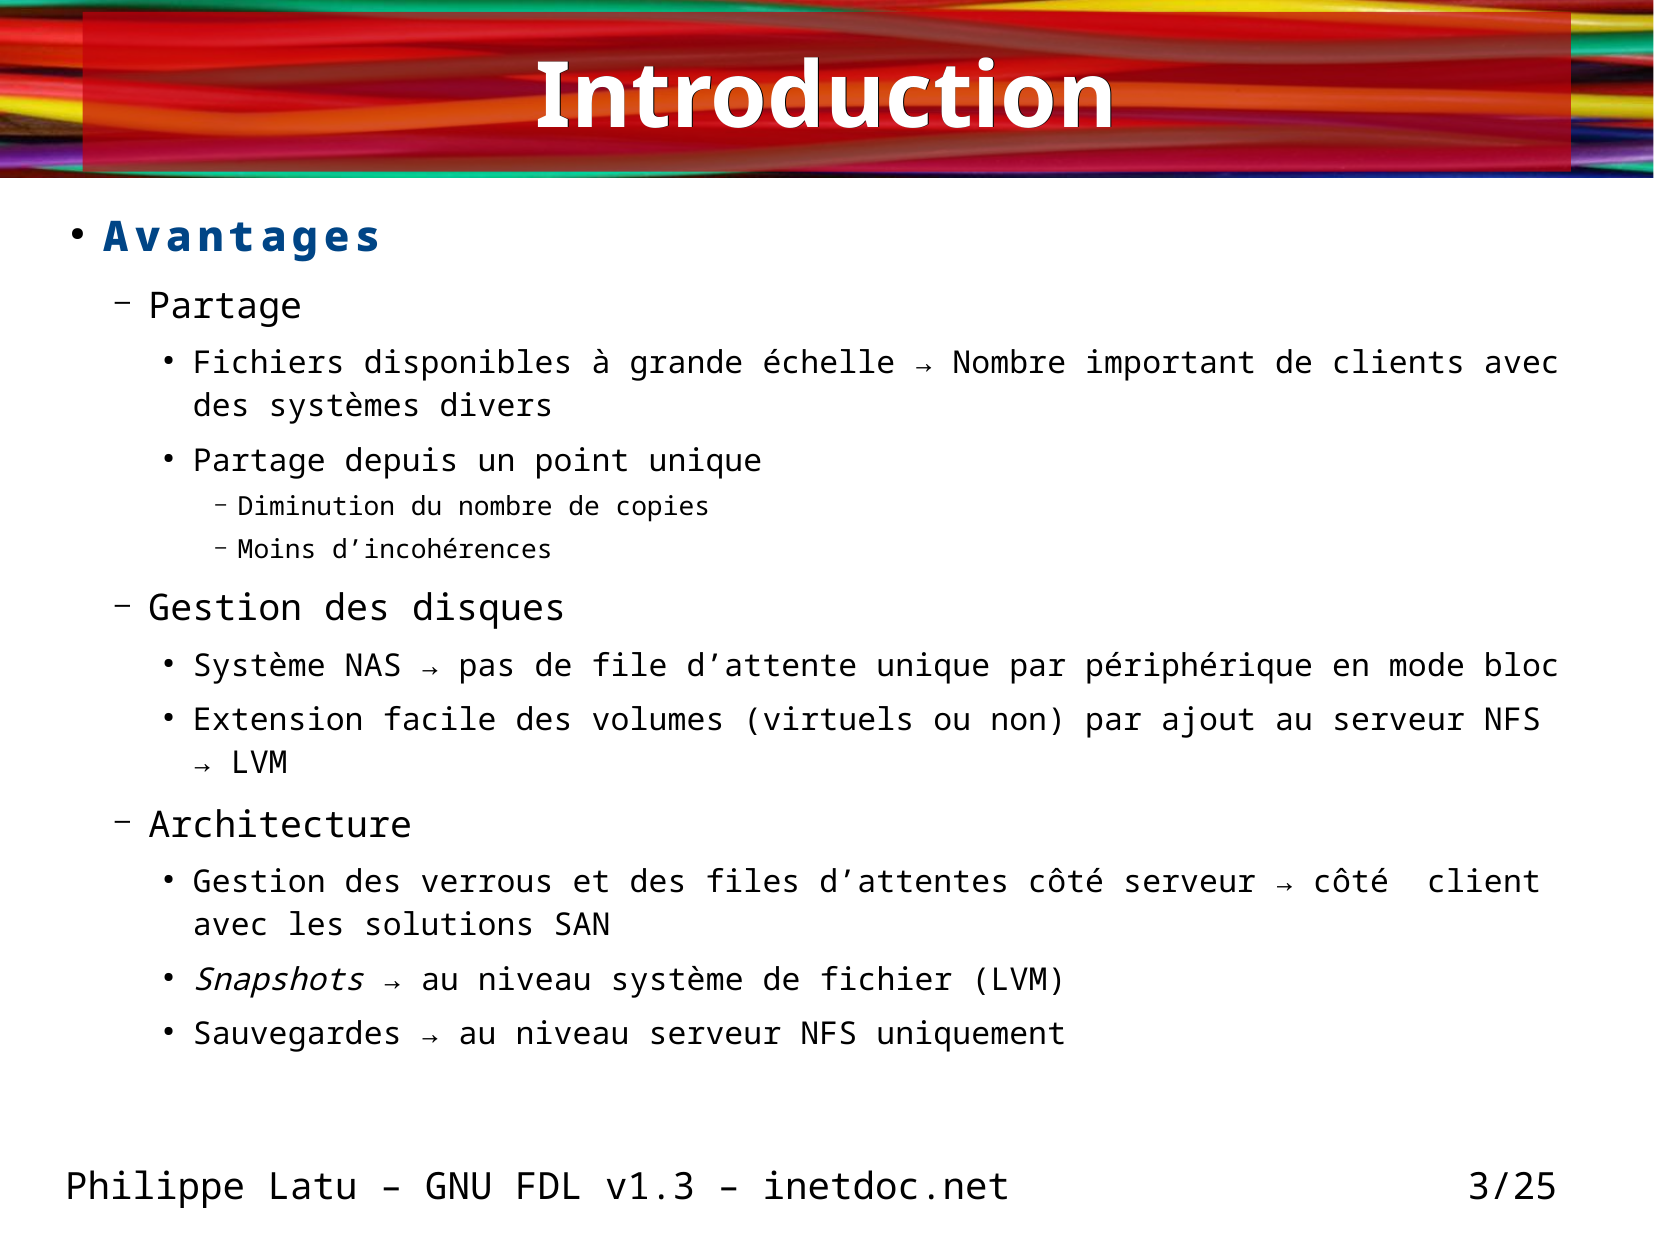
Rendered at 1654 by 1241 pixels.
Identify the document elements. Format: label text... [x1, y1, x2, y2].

list Avantages Partage Fichiers disponibles à grande échelle → Nombre important de clients avec des systèmes divers Partage depuis un point unique Diminution du nombre de copies Moins d’incohérences Gestion des disques Système NAS → pas de file d’attente unique par périphérique en mode bloc Extension facile des volumes (virtuels ou non) par ajout au serveur NFS → LVM Architecture Gestion des verrous et des files d’attentes côté serveur → côté client avec les solutions SAN Snapshots → au niveau système de fichier (LVM) Sauvegardes → au niveau serveur NFS uniquement [59, 206, 1571, 1098]
picture [0, 0, 1654, 178]
title Introduction [82, 11, 1571, 172]
text_box Philippe Latu – GNU FDL v1.3 – inetdoc.net <numéro>/25 [59, 1133, 1595, 1237]
